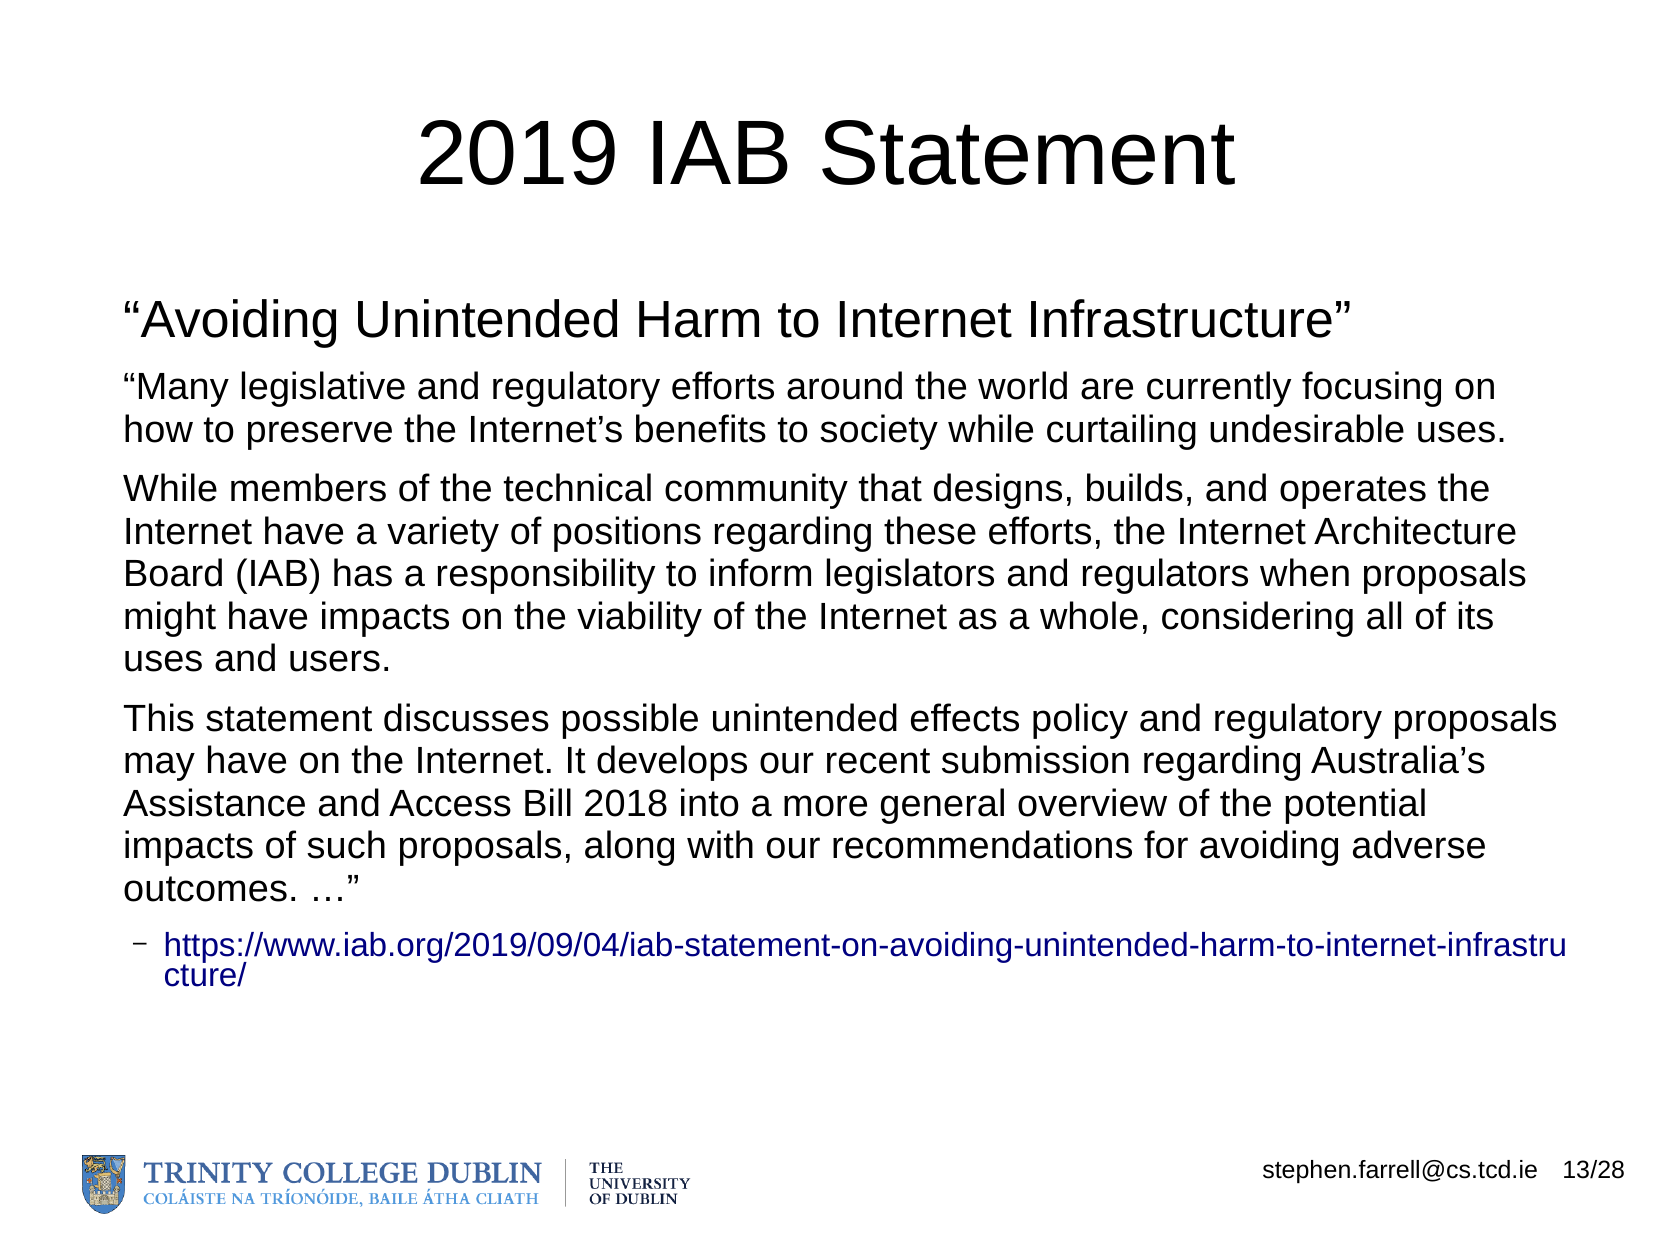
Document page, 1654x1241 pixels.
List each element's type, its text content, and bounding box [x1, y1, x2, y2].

list “Avoiding Unintended Harm to Internet Infrastructure” “Many legislative and regulatory efforts around the world are currently focusing on how to preserve the Internet’s benefits to society while curtailing undesirable uses. While members of the technical community that designs, builds, and operates the Internet have a variety of positions regarding these efforts, the Internet Architecture Board (IAB) has a responsibility to inform legislators and regulators when proposals might have impacts on the viability of the Internet as a whole, considering all of its uses and users. This statement discusses possible unintended effects policy and regulatory proposals may have on the Internet. It develops our recent submission regarding Australia’s Assistance and Access Bill 2018 into a more general overview of the potential impacts of such proposals, along with our recommendations for avoiding adverse outcomes. …” https://www.iab.org/2019/09/04/iab-statement-on-avoiding-unintended-harm-to-internet-infrastructure/ [82, 290, 1571, 1010]
picture [82, 1155, 694, 1214]
title 2019 IAB Statement [82, 49, 1571, 257]
